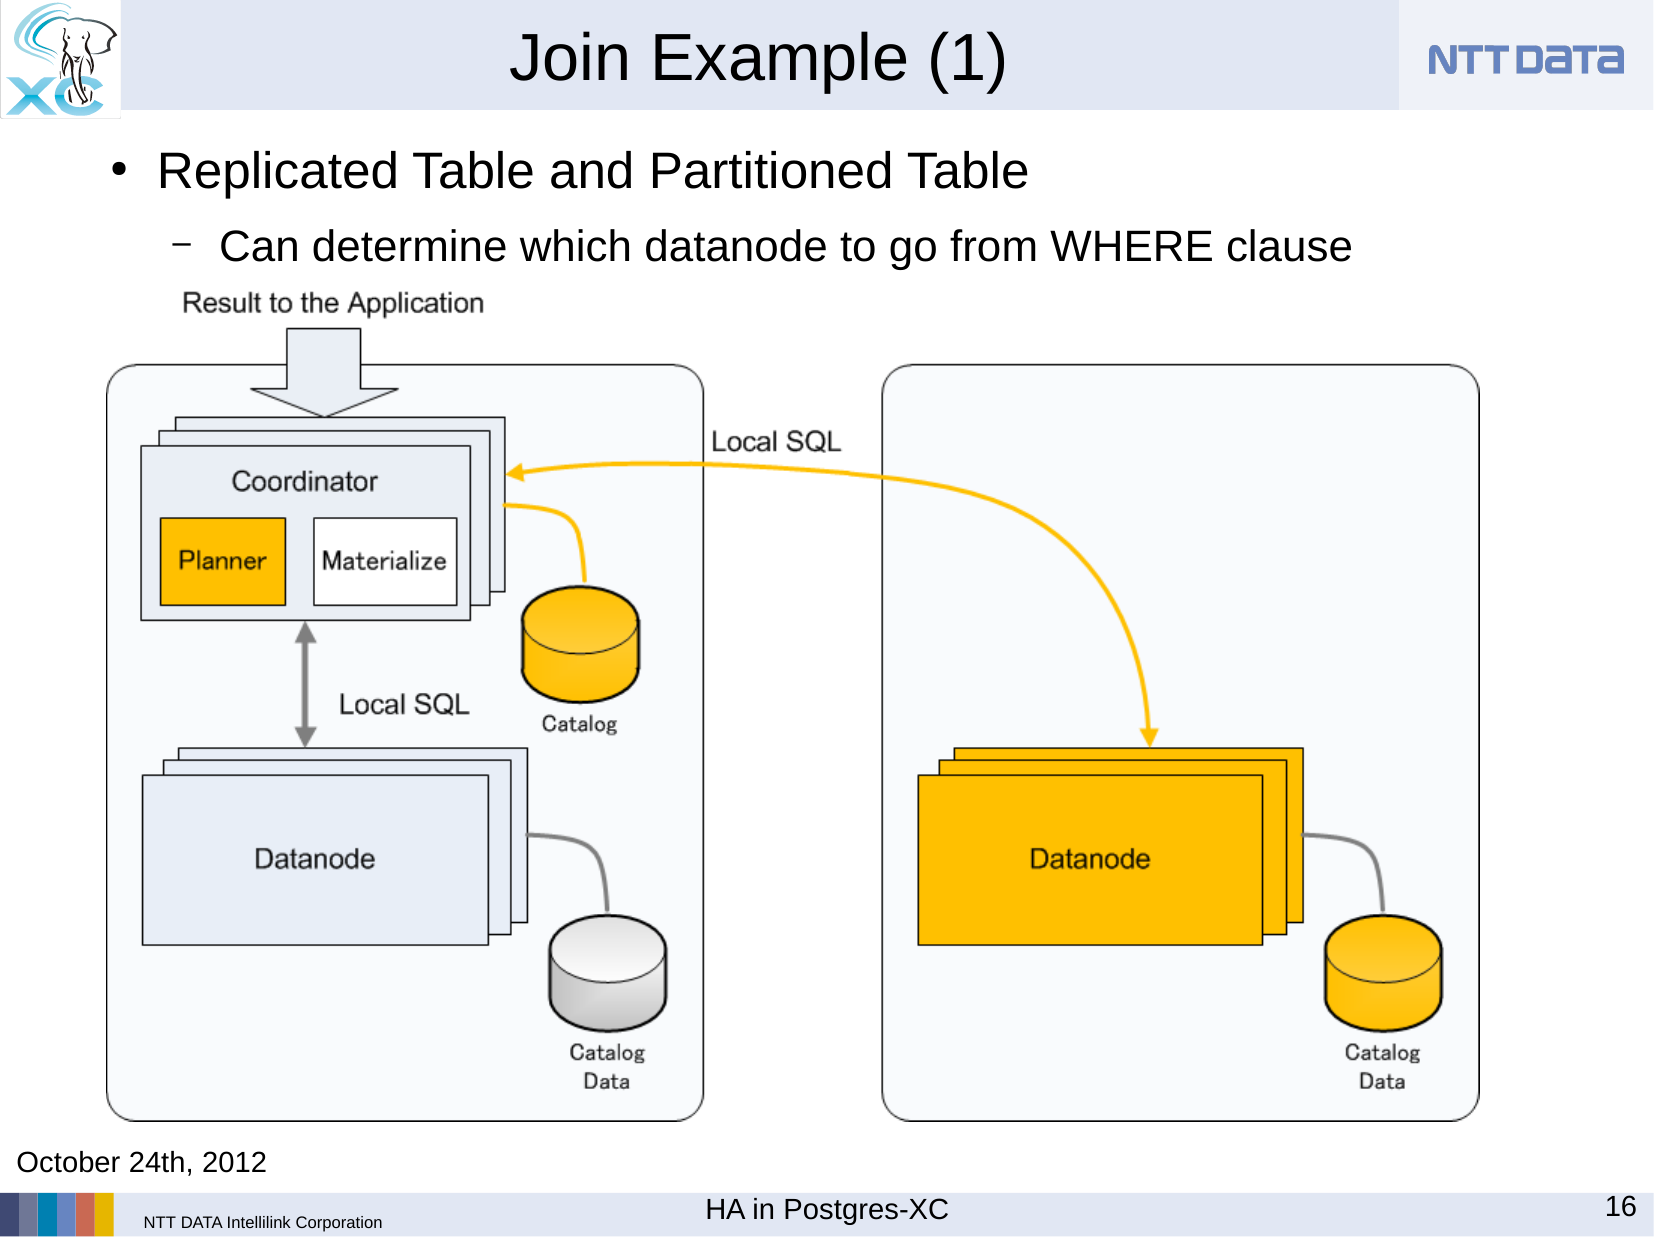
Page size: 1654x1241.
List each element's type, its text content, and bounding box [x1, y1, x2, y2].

list Replicated Table and Partitioned Table Can determine which datanode to go from WHERE clause [94, 141, 1583, 272]
title Join Example (1) [120, 3, 1399, 110]
picture [1429, 45, 1624, 74]
picture [106, 283, 1480, 1123]
picture [0, 0, 121, 119]
